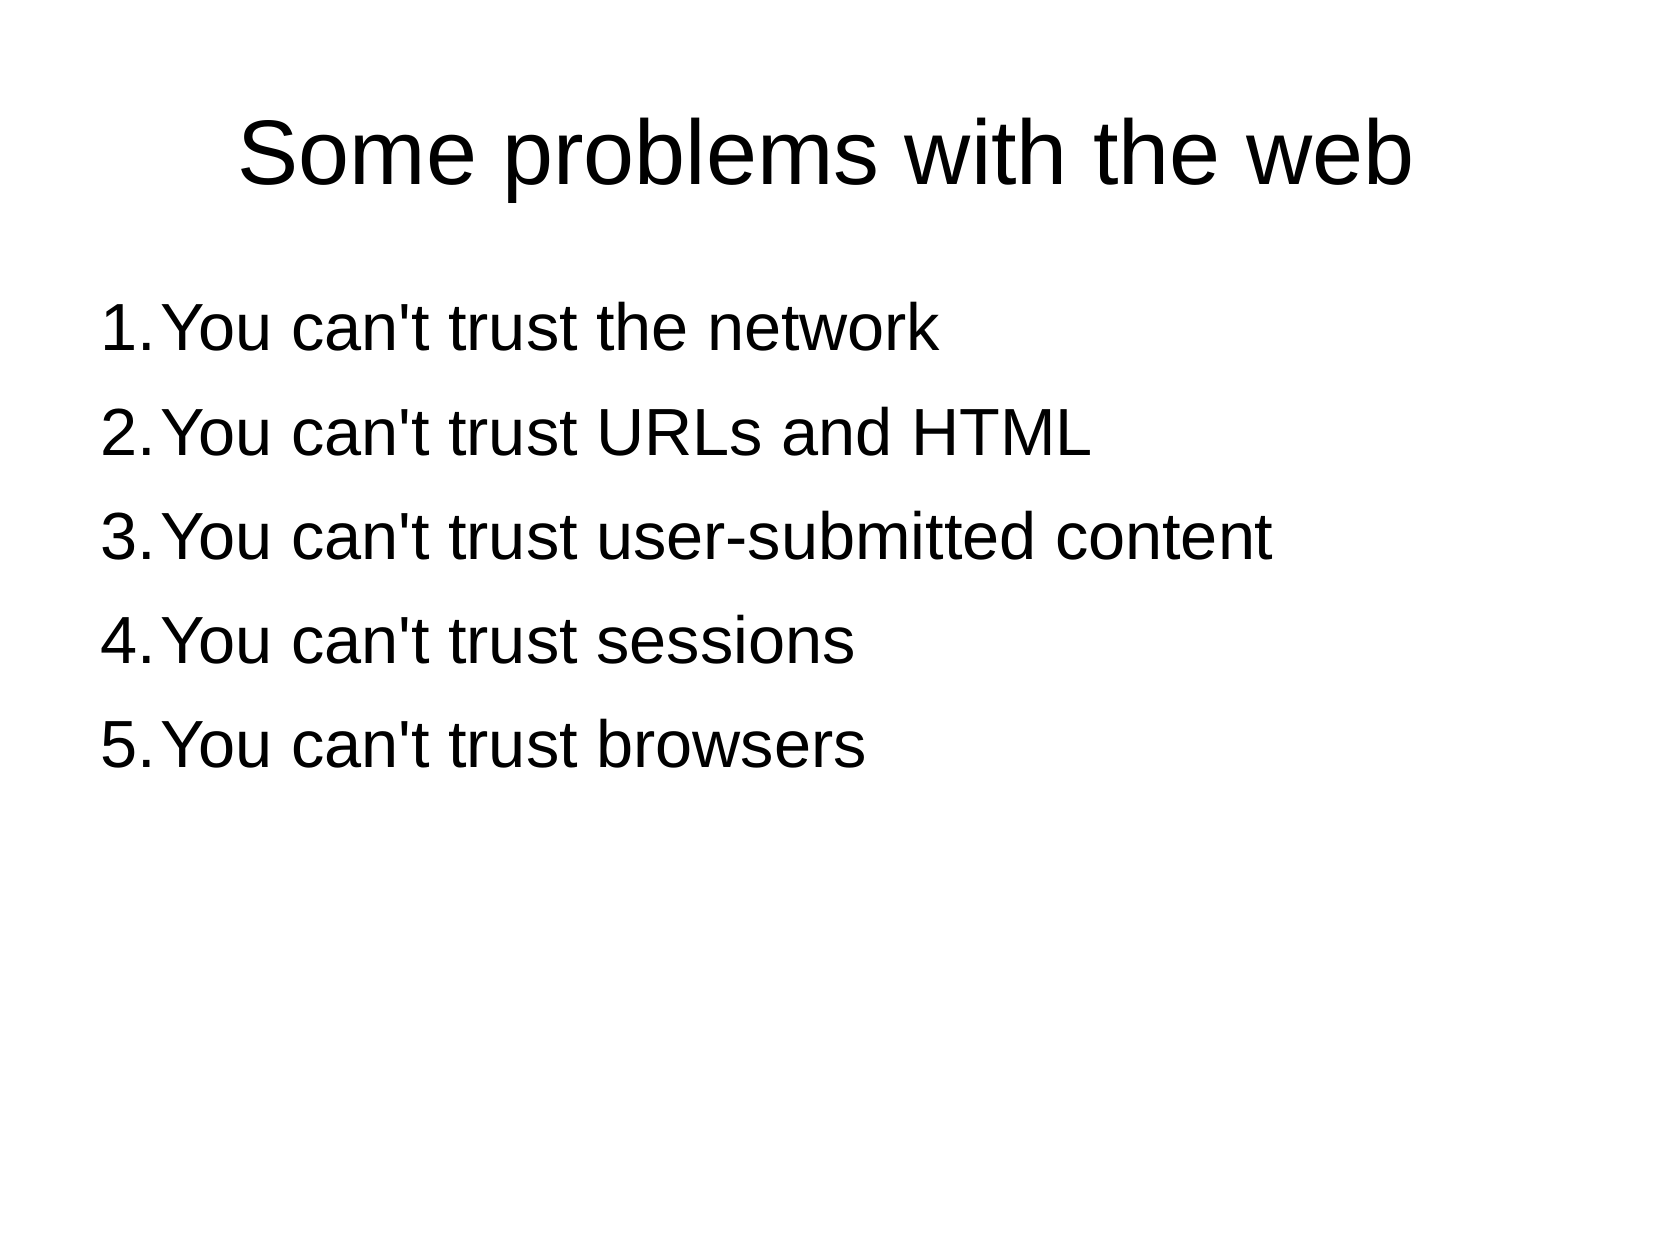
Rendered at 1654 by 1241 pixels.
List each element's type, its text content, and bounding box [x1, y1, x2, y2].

list You can't trust the network You can't trust URLs and HTML You can't trust user-submitted content You can't trust sessions You can't trust browsers [82, 290, 1571, 1109]
title Some problems with the web [82, 49, 1571, 257]
